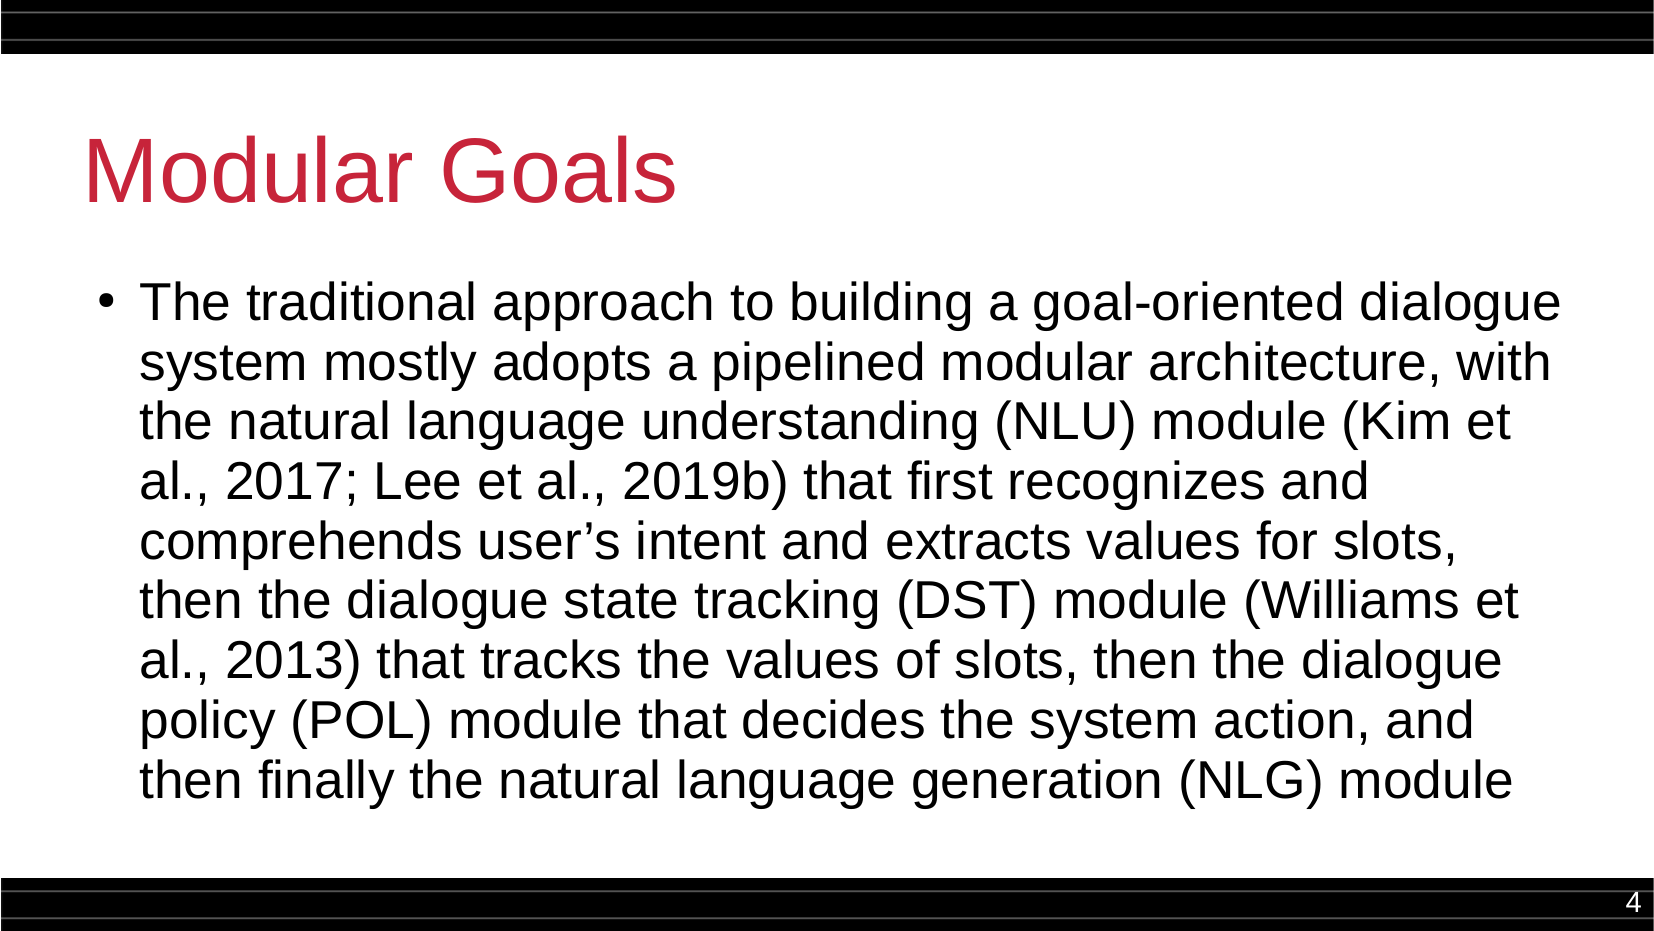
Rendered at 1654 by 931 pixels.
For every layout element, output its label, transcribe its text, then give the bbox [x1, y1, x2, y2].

list The traditional approach to building a goal-oriented dialogue system mostly adopts a pipelined modular architecture, with the natural language understanding (NLU) module (Kim et al., 2017; Lee et al., 2019b) that first recognizes and comprehends user’s intent and extracts values for slots, then the dialogue state tracking (DST) module (Williams et al., 2013) that tracks the values of slots, then the dialogue policy (POL) module that decides the system action, and then finally the natural language generation (NLG) module [82, 271, 1571, 851]
picture [1, 878, 1654, 931]
picture [1, 0, 1654, 54]
title Modular Goals [82, 92, 1571, 249]
